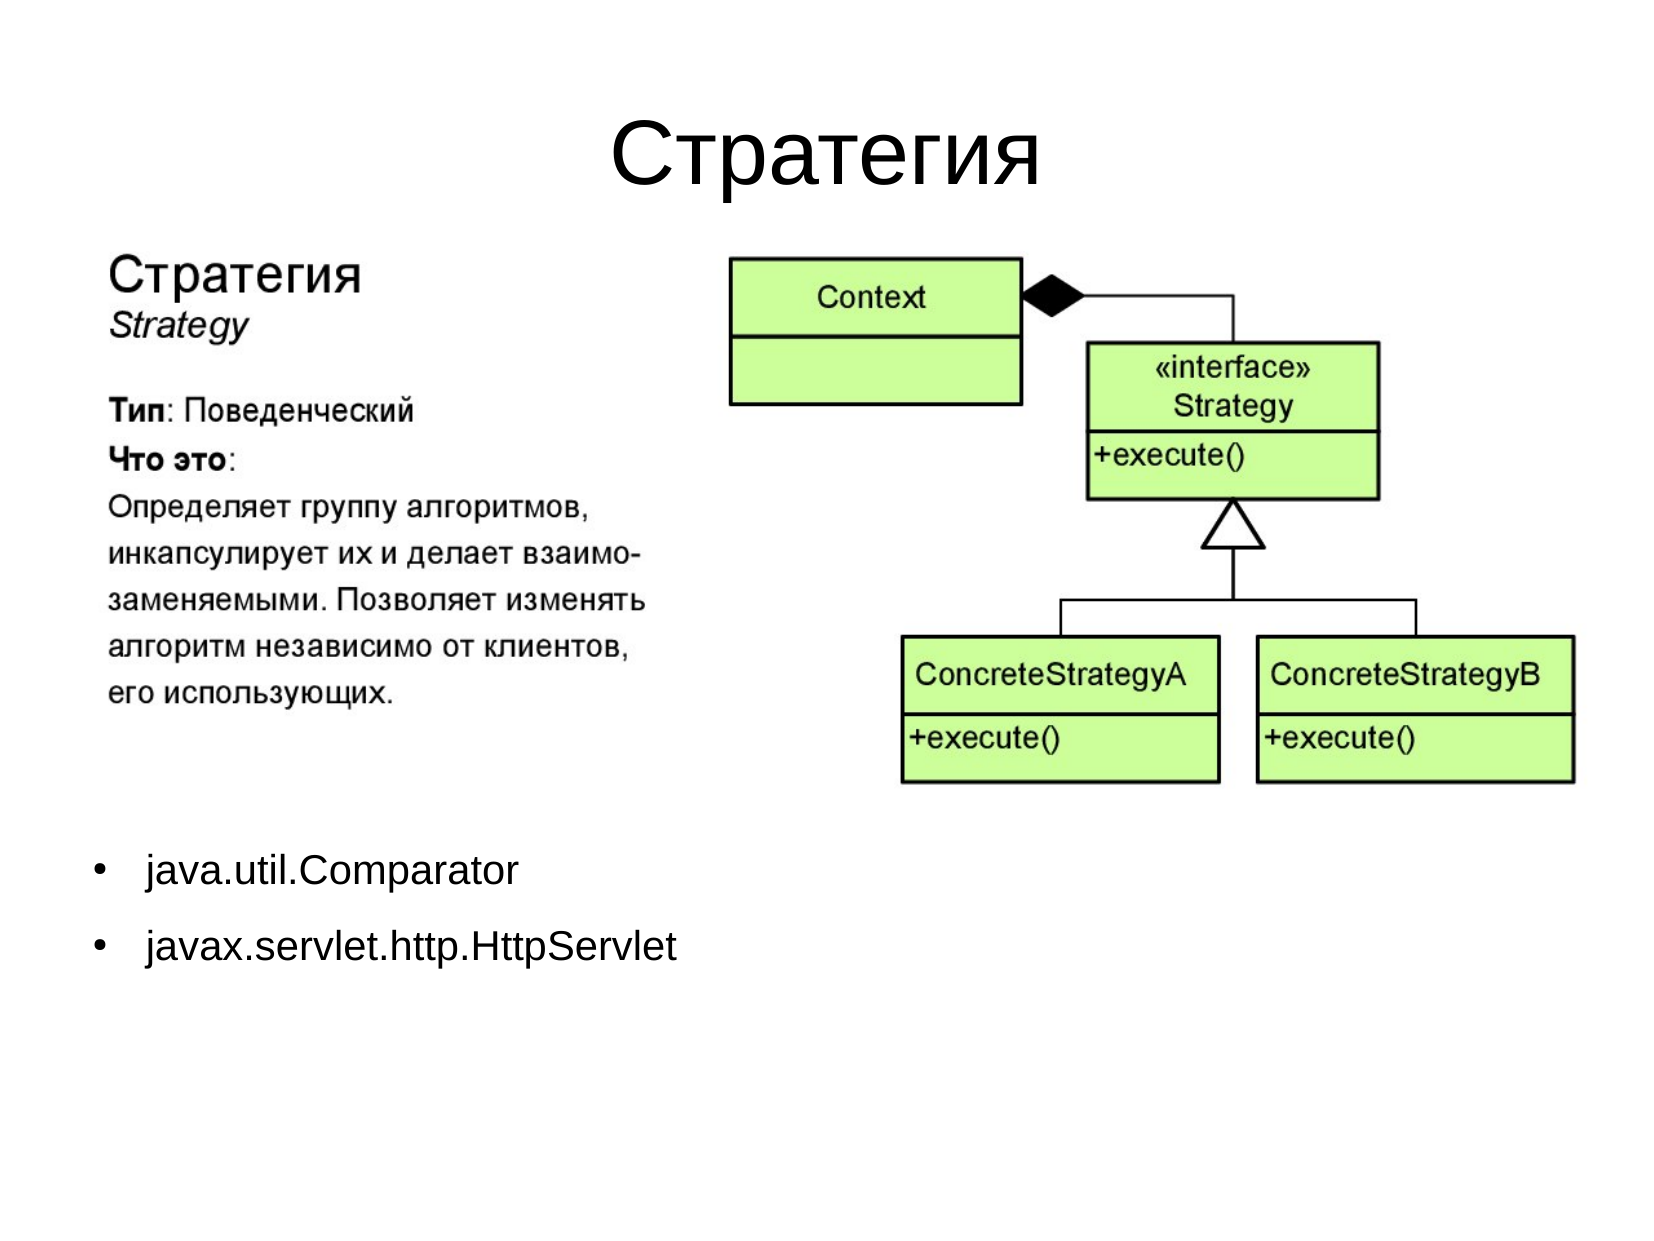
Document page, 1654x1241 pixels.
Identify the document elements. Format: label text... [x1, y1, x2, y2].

title Стратегия [82, 49, 1571, 210]
list java.util.Comparator javax.servlet.http.HttpServlet [75, 846, 1564, 1117]
picture [78, 210, 1606, 871]
